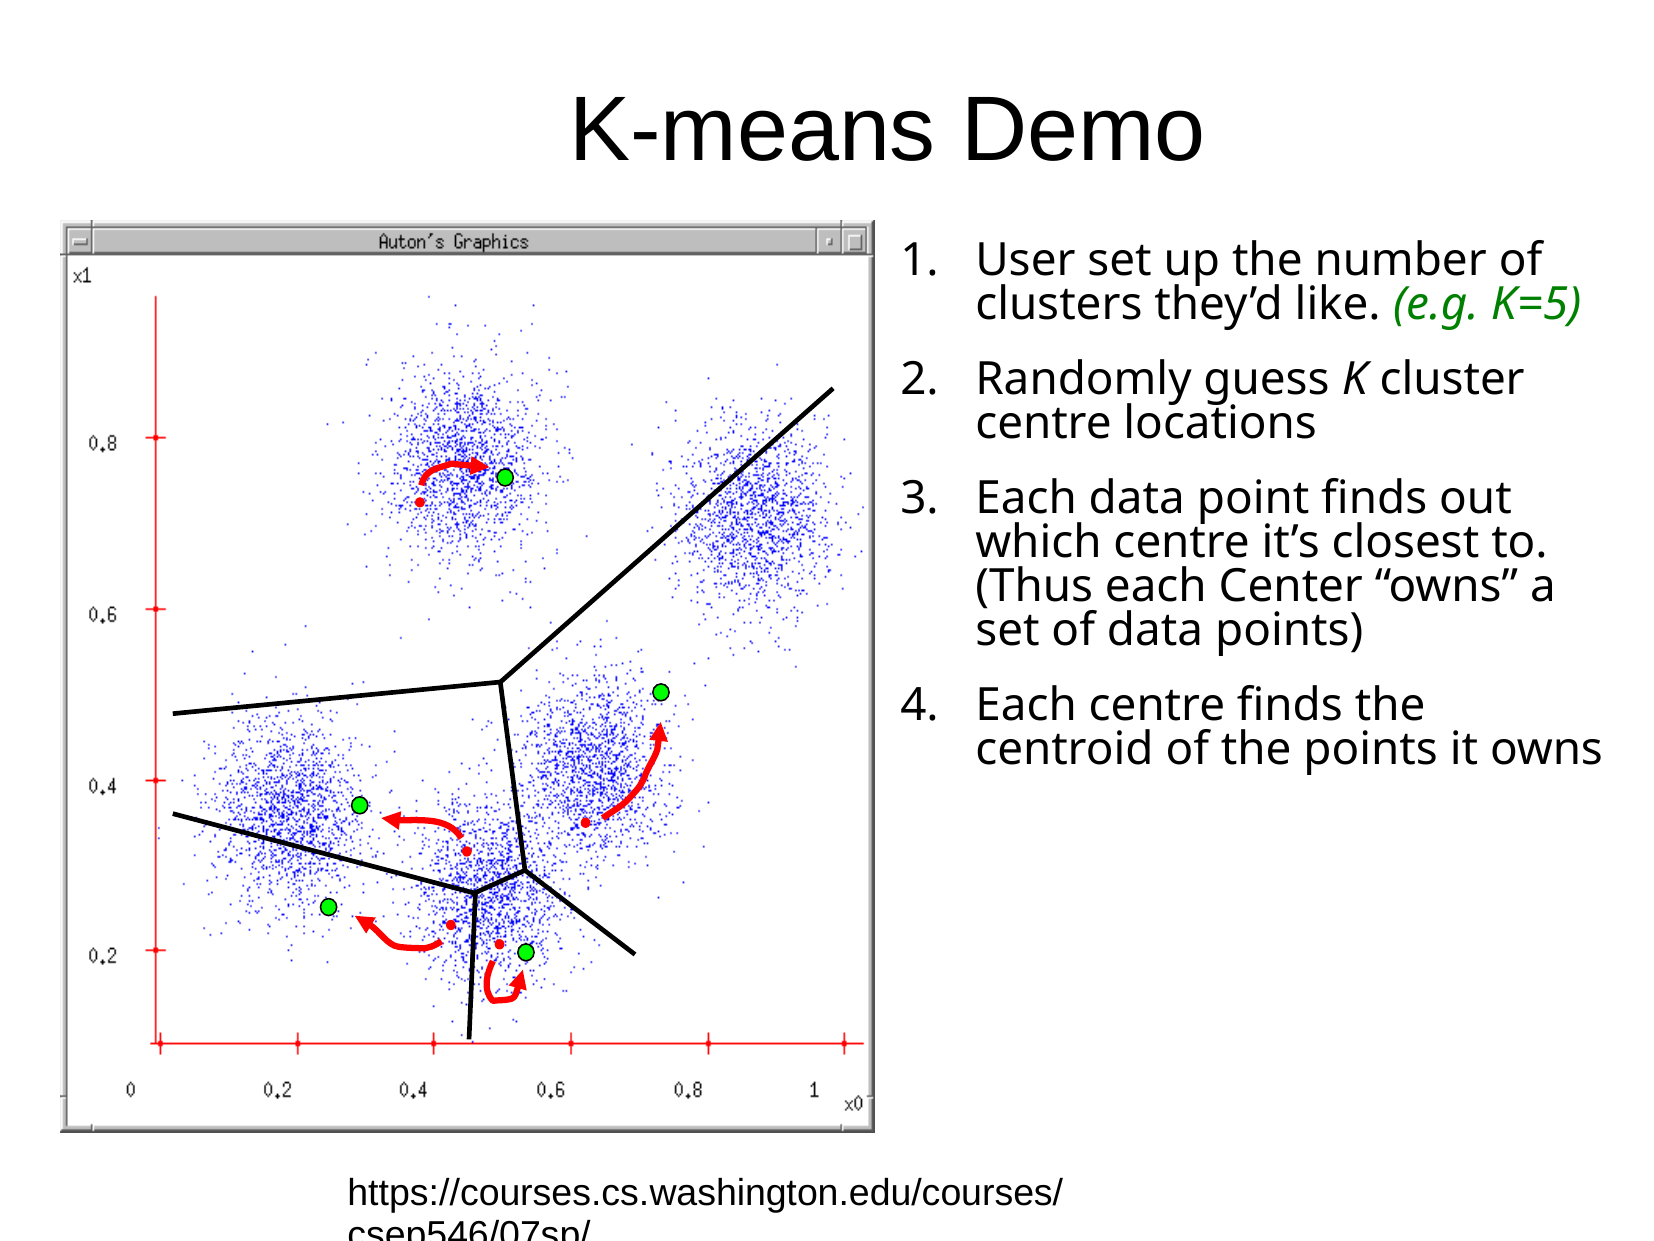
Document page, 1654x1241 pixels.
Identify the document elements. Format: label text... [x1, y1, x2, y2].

text_box [414, 497, 425, 508]
picture [60, 220, 875, 1133]
text_box User set up the number of clusters they’d like. (e.g. K=5) Randomly guess K cluster centre locations Each data point finds out which centre it’s closest to. (Thus each Center “owns” a set of data points) Each centre finds the centroid of the points it owns [885, 232, 1629, 1055]
text_box [351, 796, 368, 814]
text_box [517, 943, 535, 961]
text_box [652, 683, 670, 701]
text_box https://courses.cs.washington.edu/courses/csep546/07sp/ [332, 1164, 1321, 1222]
text_box [580, 817, 591, 828]
text_box [497, 468, 514, 486]
text_box [494, 939, 505, 950]
text_box [320, 898, 337, 916]
title K-means Demo [133, 20, 1654, 228]
text_box [445, 919, 456, 931]
text_box [461, 846, 472, 857]
